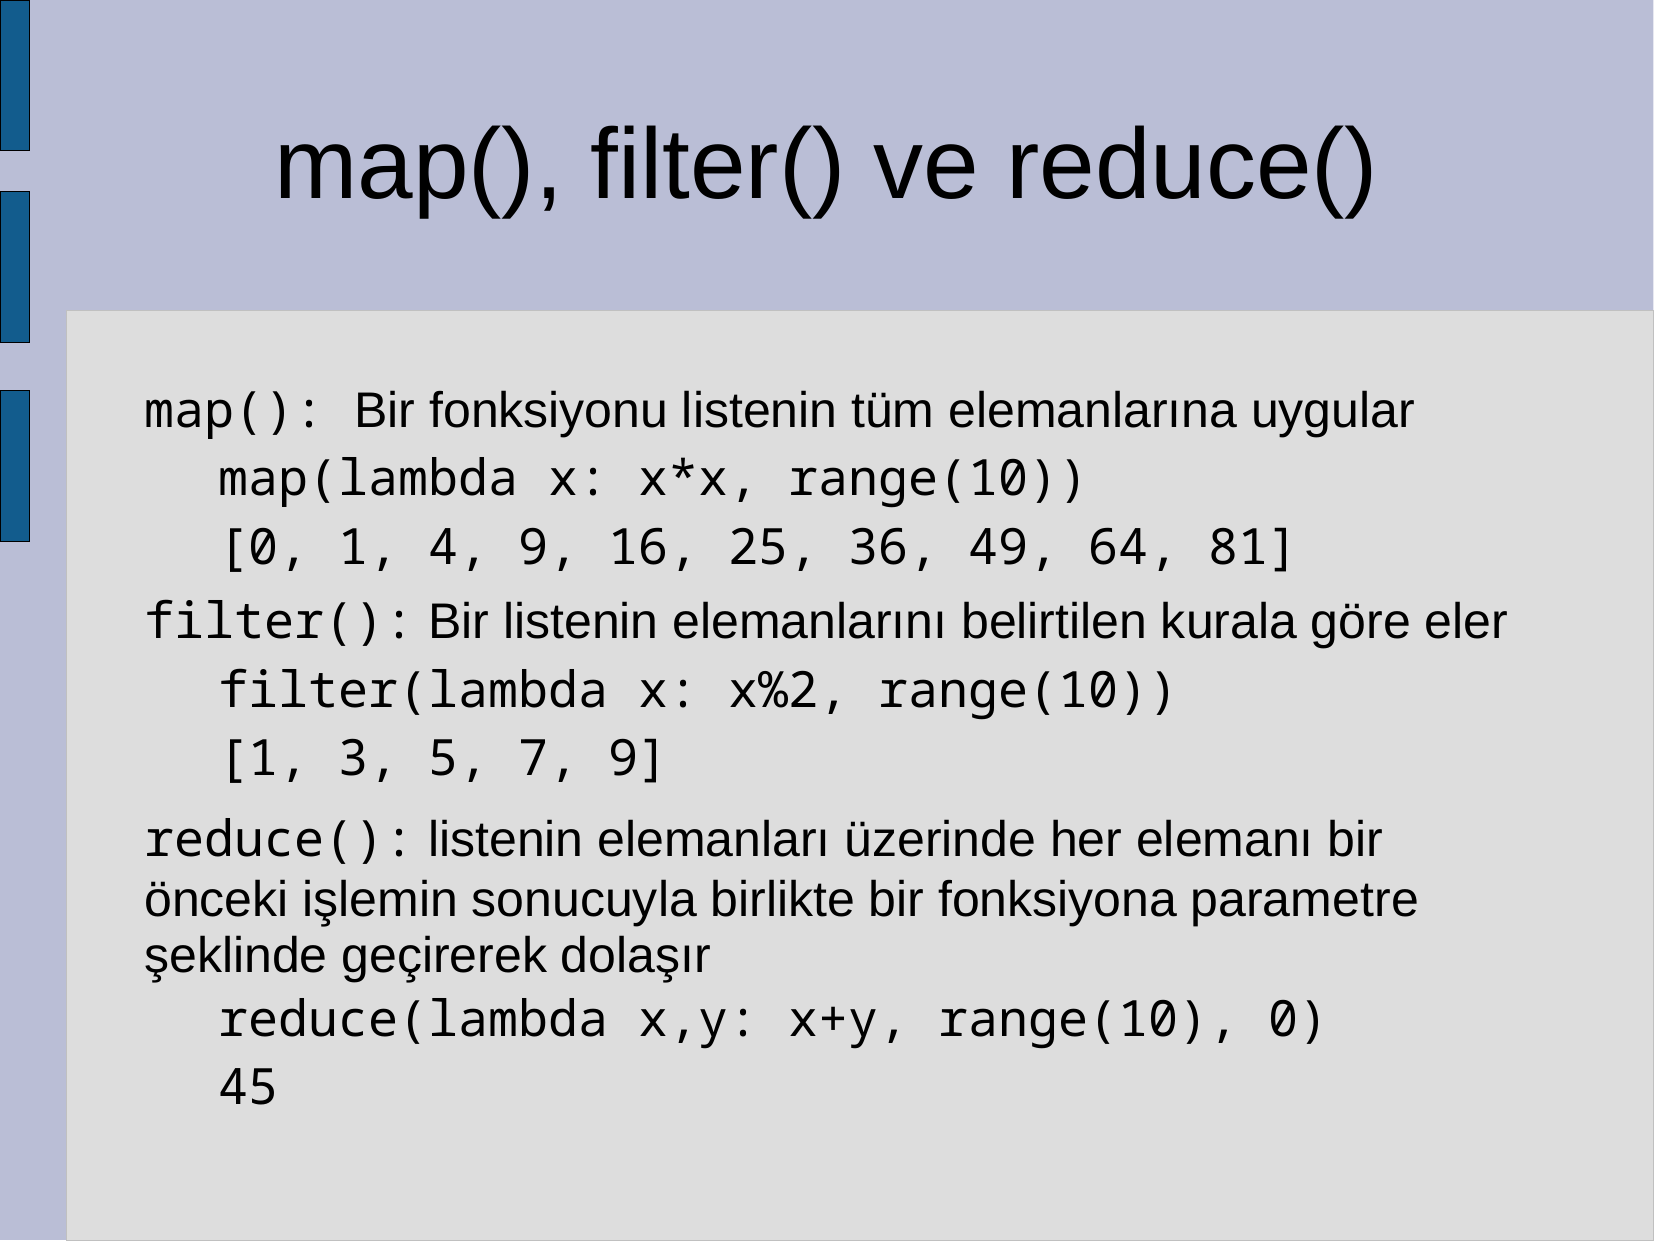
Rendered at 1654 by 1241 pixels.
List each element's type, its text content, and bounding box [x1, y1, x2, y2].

text_box reduce(): listenin elemanları üzerinde her elemanı bir önceki işlemin sonucuyla birlikte bir fonksiyona parametre şeklinde geçirerek dolaşır reduce(lambda x,y: x+y, range(10), 0) 45 [144, 803, 1492, 1107]
text_box filter(): Bir listenin elemanlarını belirtilen kurala göre eler filter(lambda x: x%2, range(10)) [1, 3, 5, 7, 9] [144, 585, 1509, 758]
text_box map(): Bir fonksiyonu listenin tüm elemanlarına uygular map(lambda x: x*x, range(10)) [0, 1, 4, 9, 16, 25, 36, 49, 64, 81] [144, 374, 1422, 547]
text_box map(), filter() ve reduce() [274, 107, 1379, 232]
